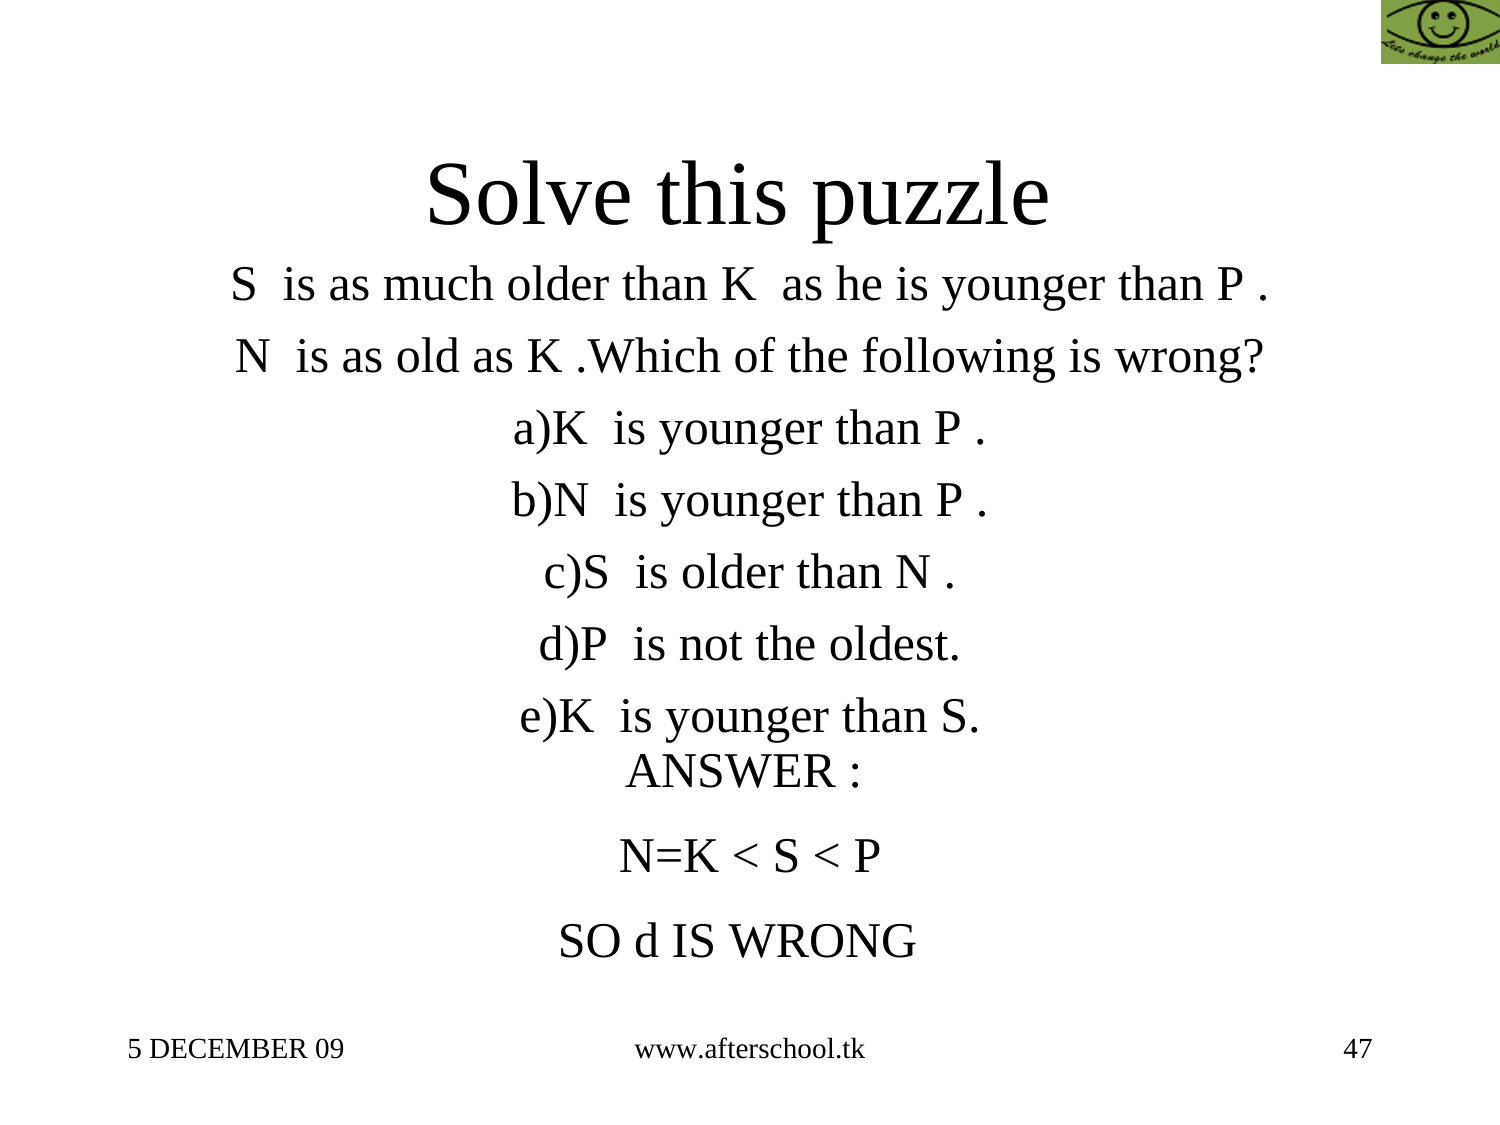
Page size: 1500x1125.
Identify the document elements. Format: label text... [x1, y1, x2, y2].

title Solve this puzzle [112, 107, 1388, 256]
picture [1381, 0, 1500, 64]
subtitle S is as much older than K as he is younger than P . N is as old as K .Which of the following is wrong? a)K is younger than P . b)N is younger than P . c)S is older than N . d)P is not the oldest. e)K is younger than S. ANSWER : N=K < S < P SO d IS WRONG [112, 256, 1388, 1070]
